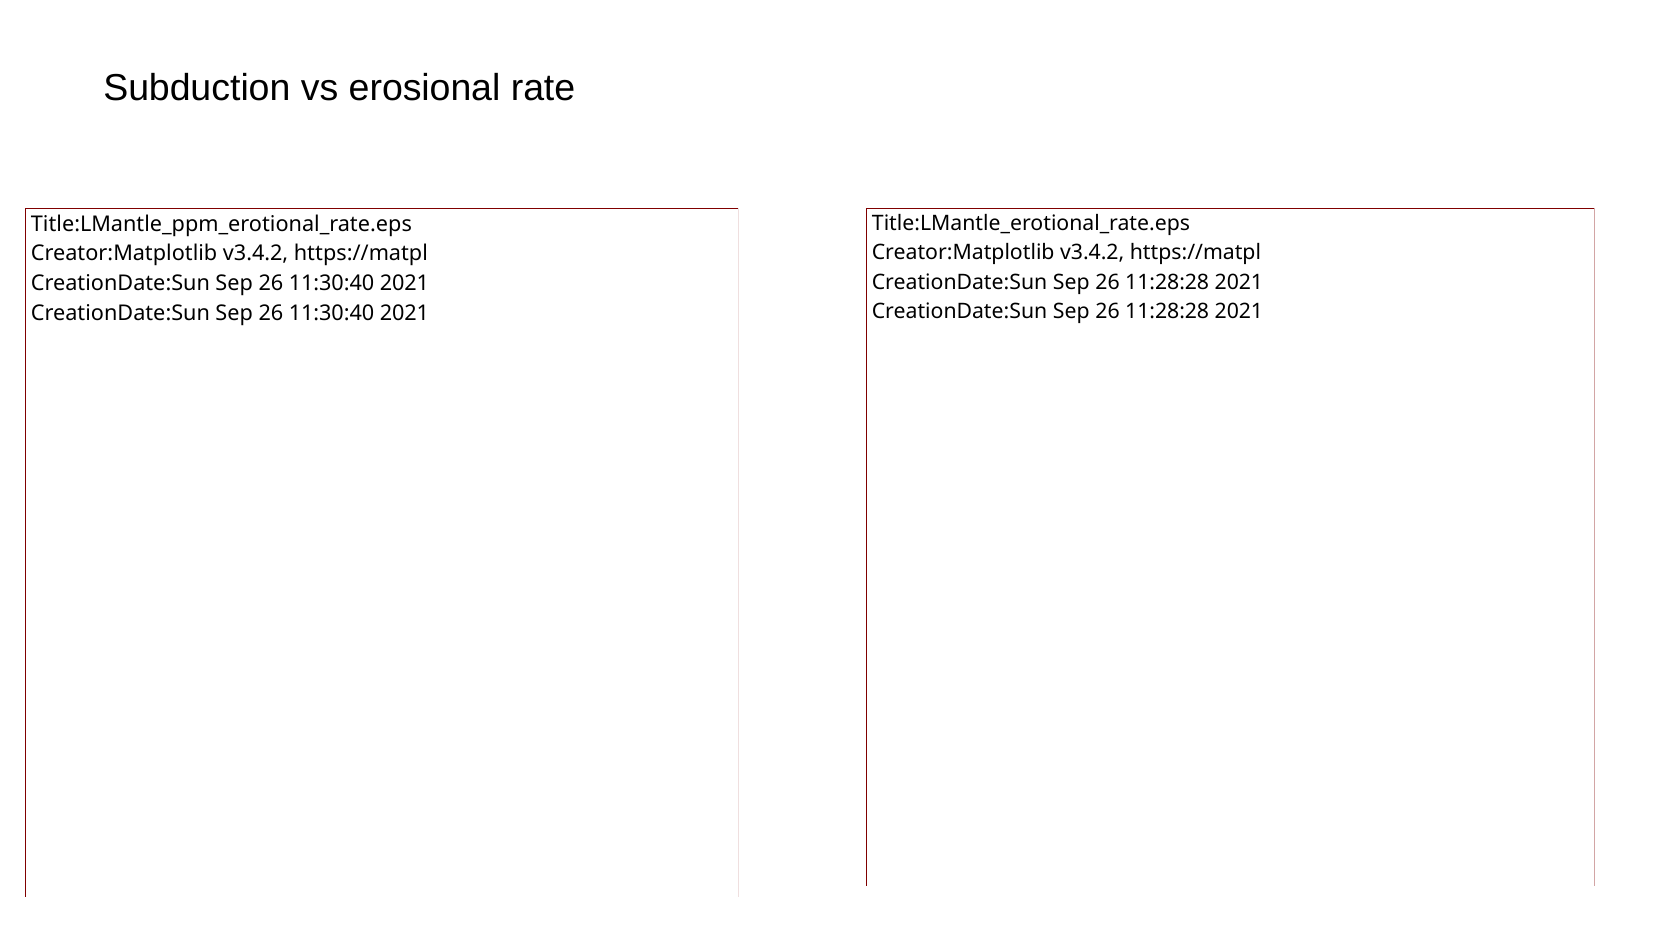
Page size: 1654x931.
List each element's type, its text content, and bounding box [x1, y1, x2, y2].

text_box Subduction vs erosional rate [88, 59, 1182, 116]
picture [865, 206, 1595, 886]
picture [23, 206, 739, 897]
